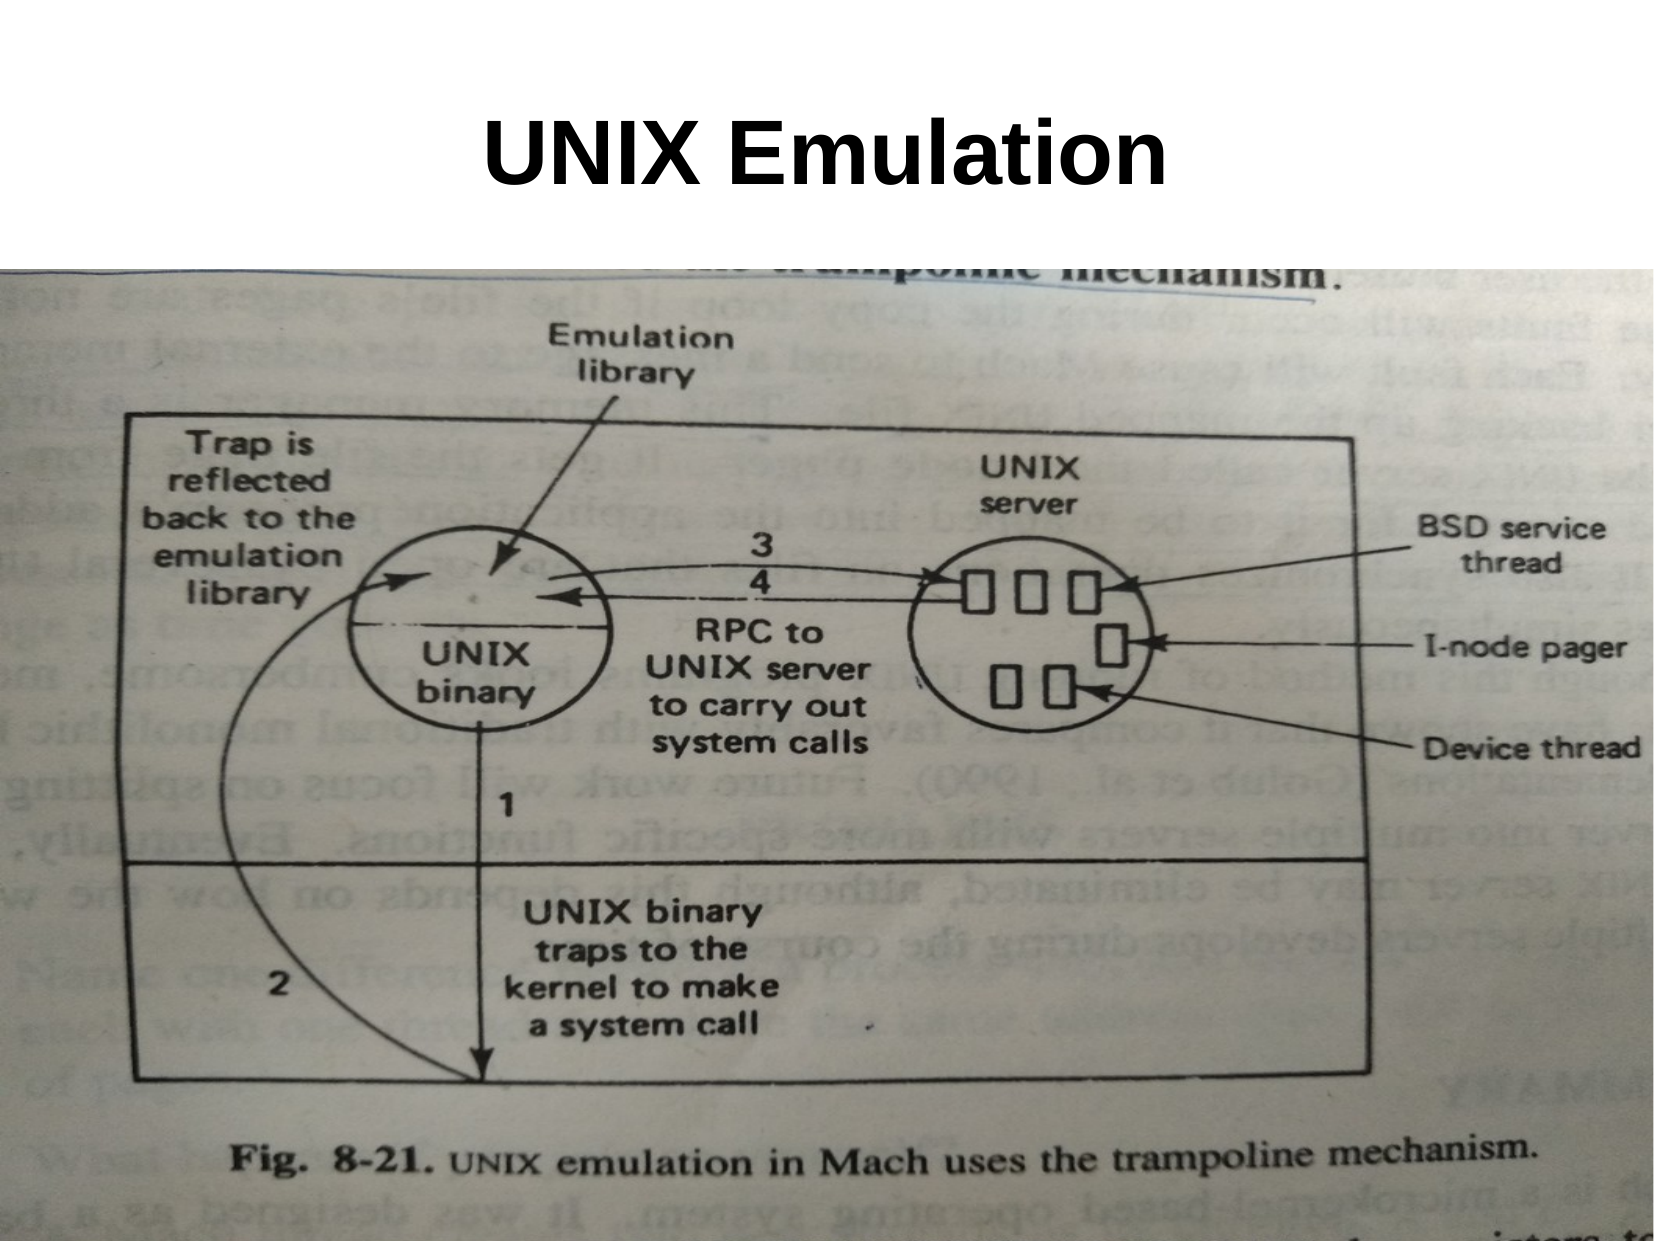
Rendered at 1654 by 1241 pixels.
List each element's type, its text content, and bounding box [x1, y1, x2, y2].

picture [0, 269, 1654, 1241]
title UNIX Emulation [82, 49, 1571, 257]
